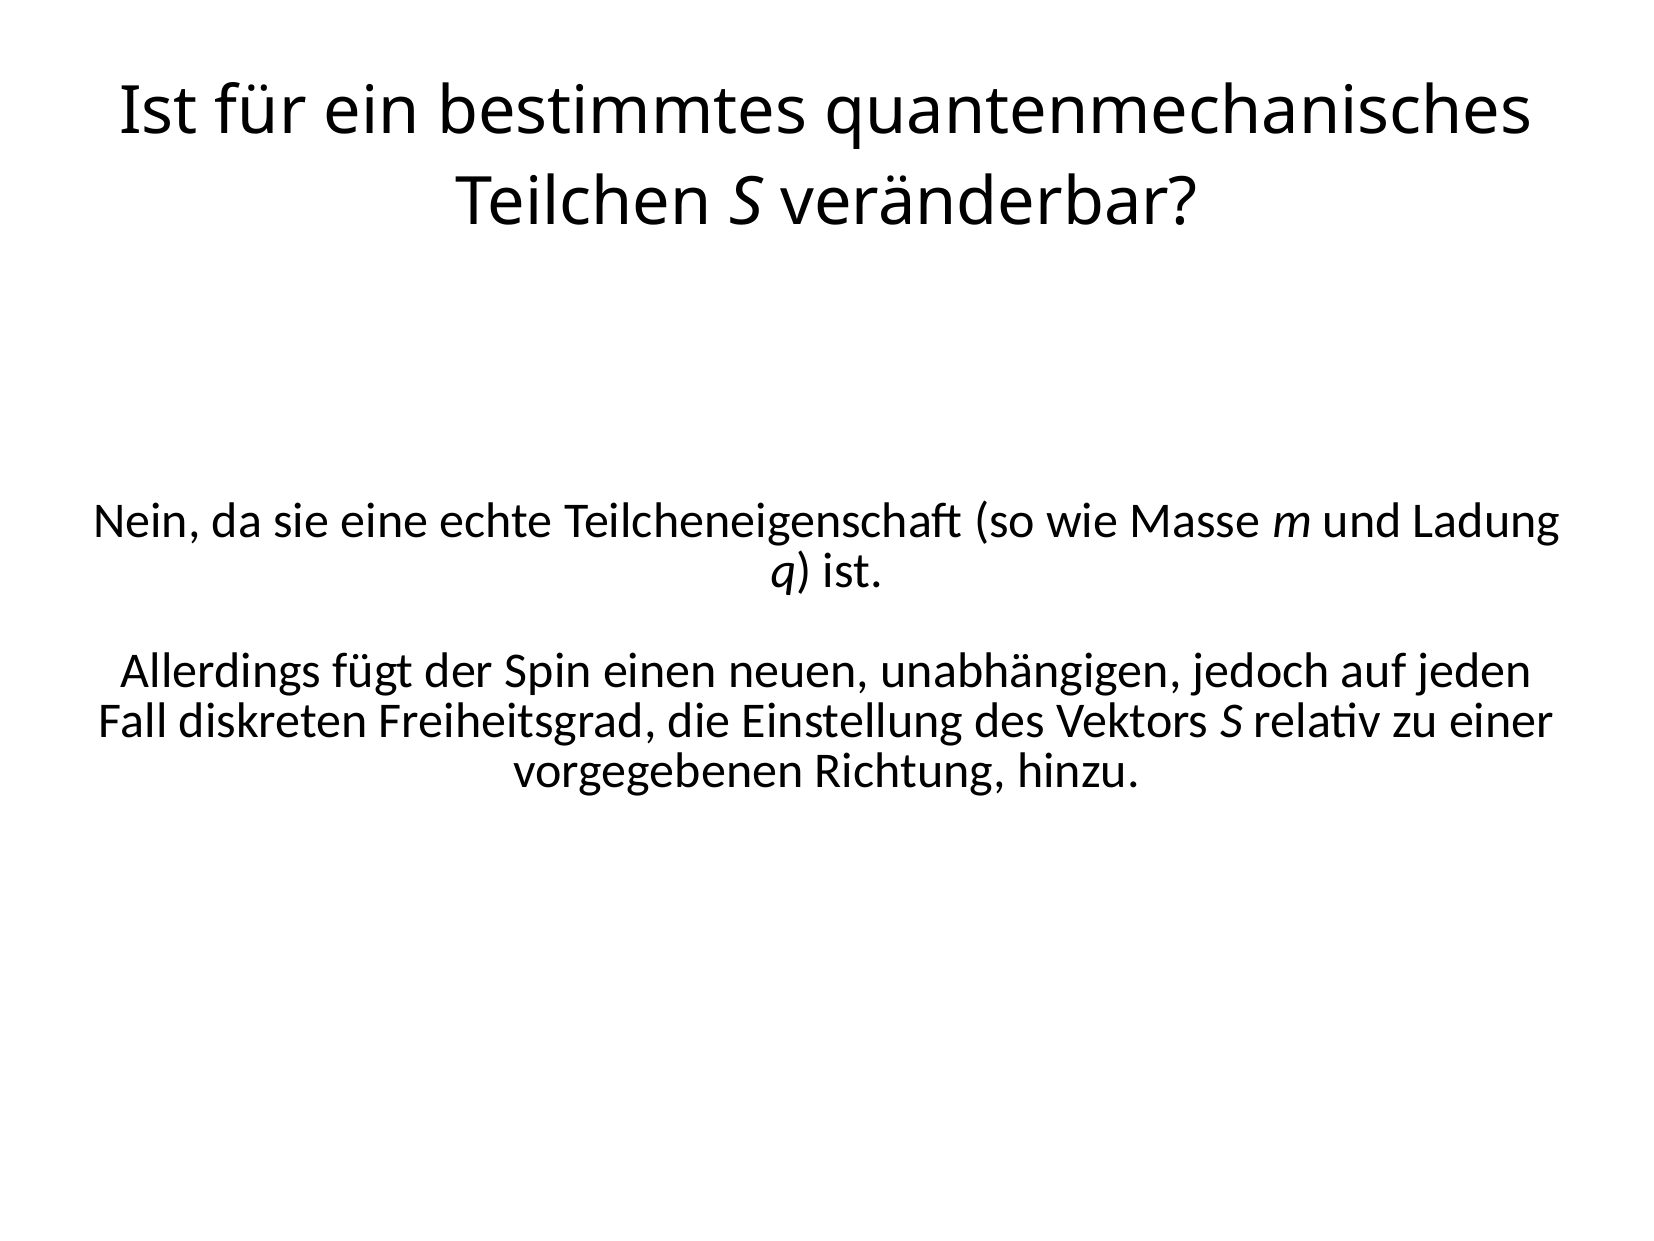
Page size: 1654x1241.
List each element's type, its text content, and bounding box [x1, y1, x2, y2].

title Ist für ein bestimmtes quantenmechanisches Teilchen S veränderbar? [82, 49, 1571, 257]
subtitle Nein, da sie eine echte Teilcheneigenschaft (so wie Masse m und Ladung q) ist. Allerdings fügt der Spin einen neuen, unabhängigen, jedoch auf jeden Fall diskreten Freiheitsgrad, die Einstellung des Vektors S relativ zu einer vorgegebenen Richtung, hinzu. [82, 290, 1571, 1010]
